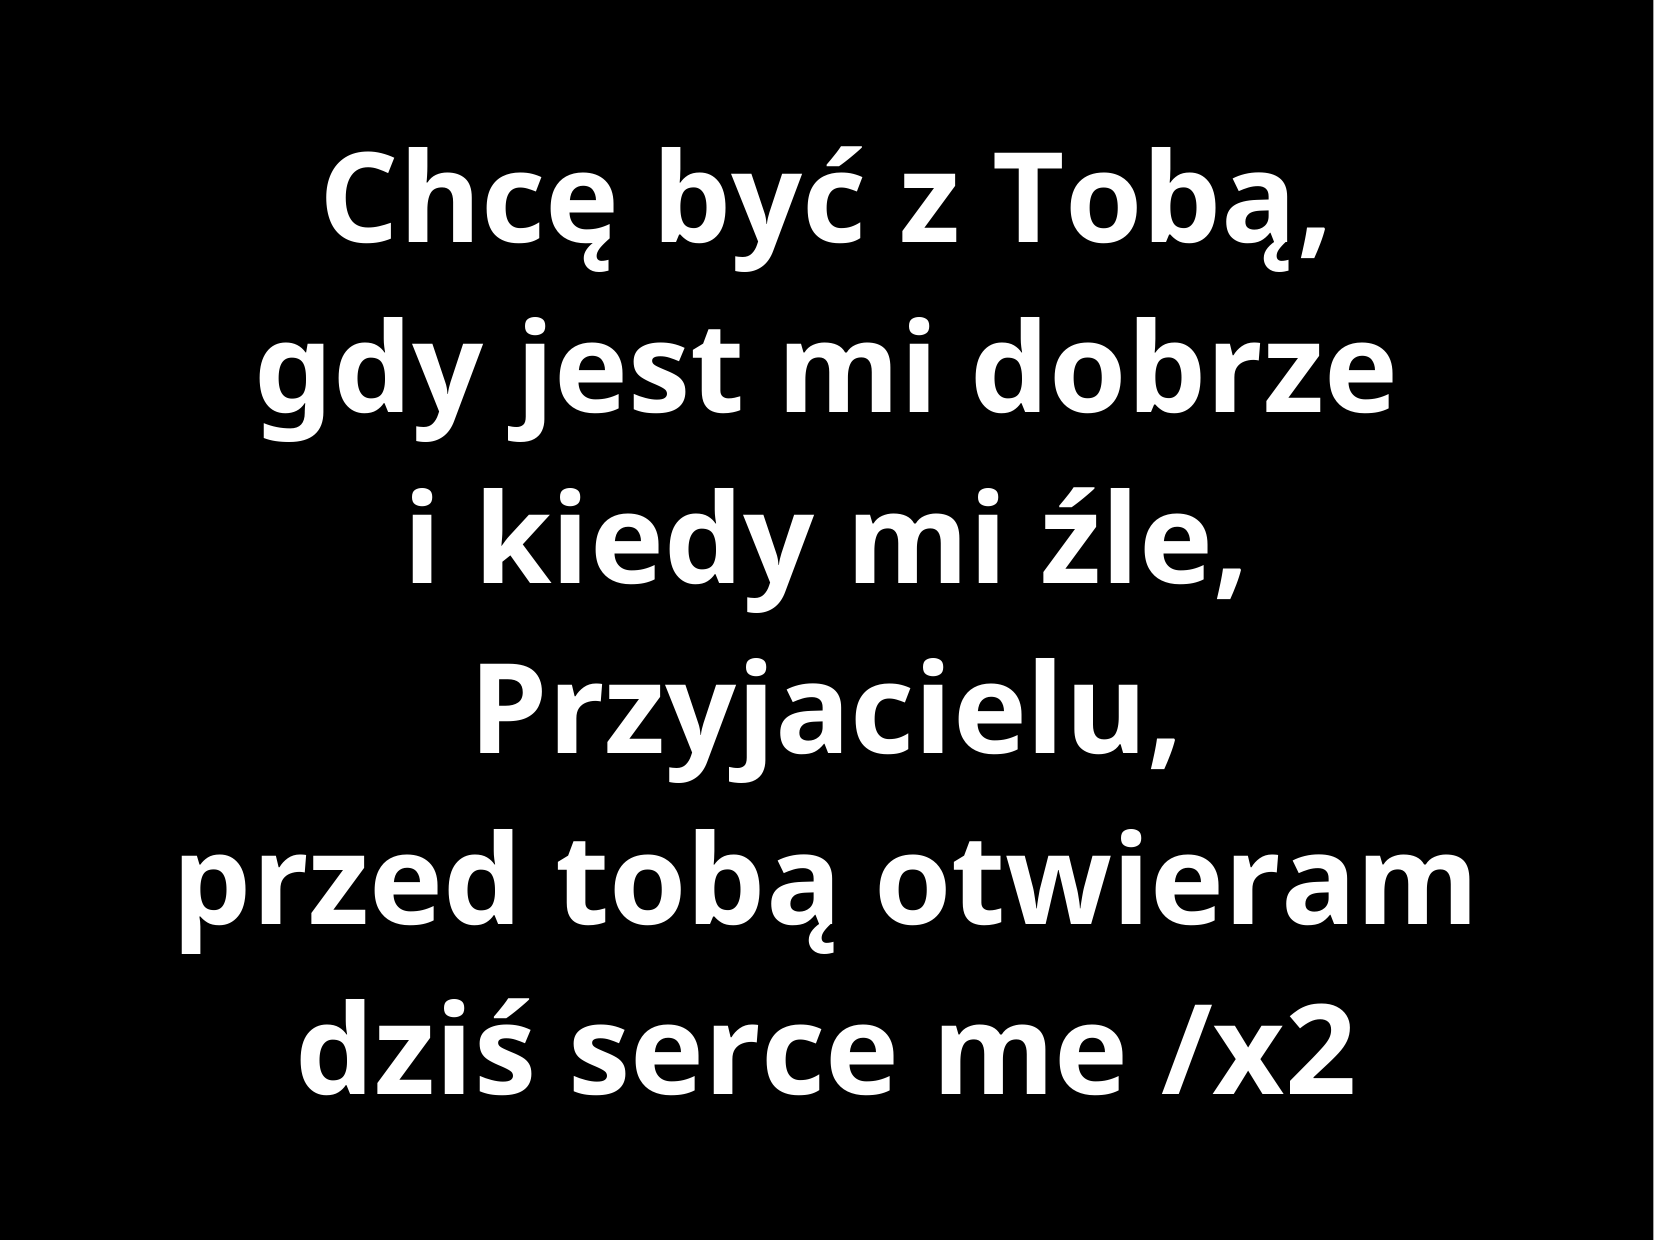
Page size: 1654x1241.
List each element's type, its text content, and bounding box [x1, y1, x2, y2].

title Chcę być z Tobą, gdy jest mi dobrze i kiedy mi źle, Przyjacielu, przed tobą otwieram dziś serce me /x2 [0, 0, 1654, 1240]
